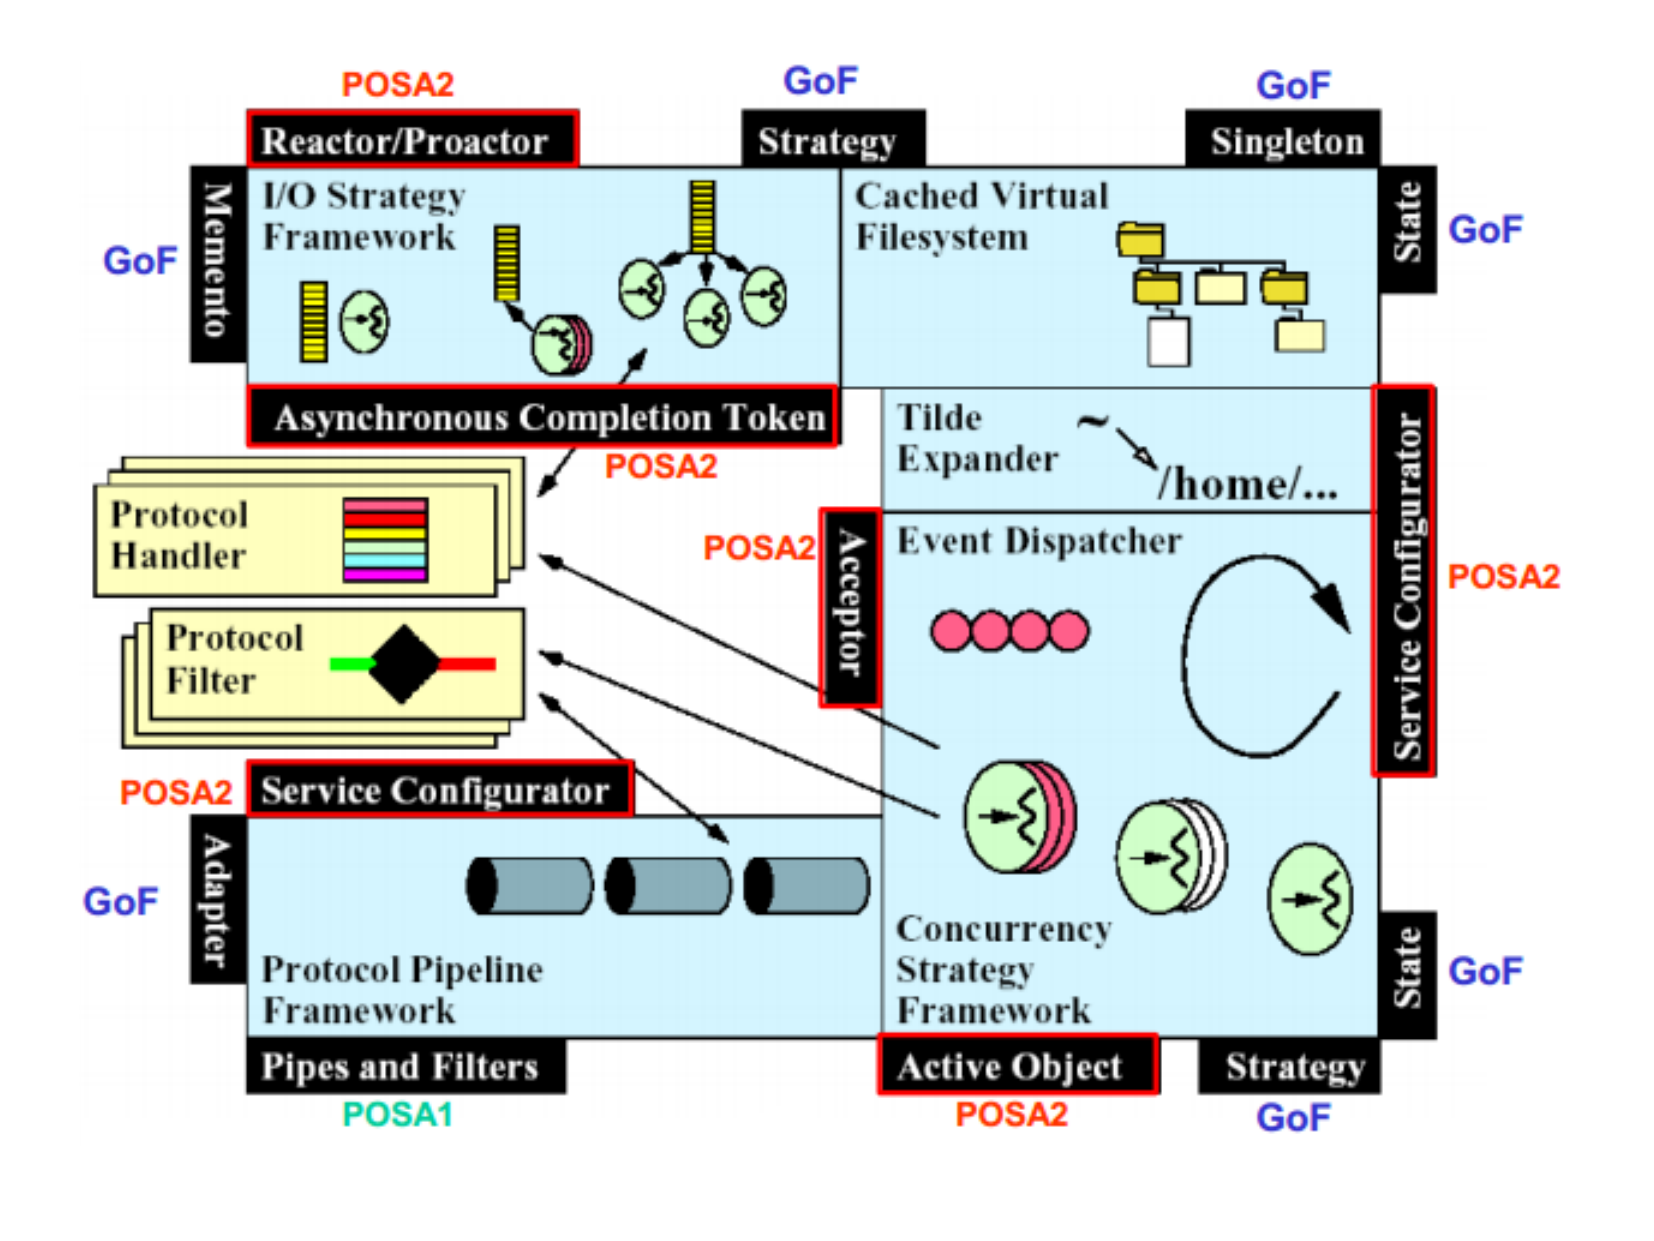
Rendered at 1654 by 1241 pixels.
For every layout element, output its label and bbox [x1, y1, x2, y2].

picture [79, 61, 1575, 1146]
